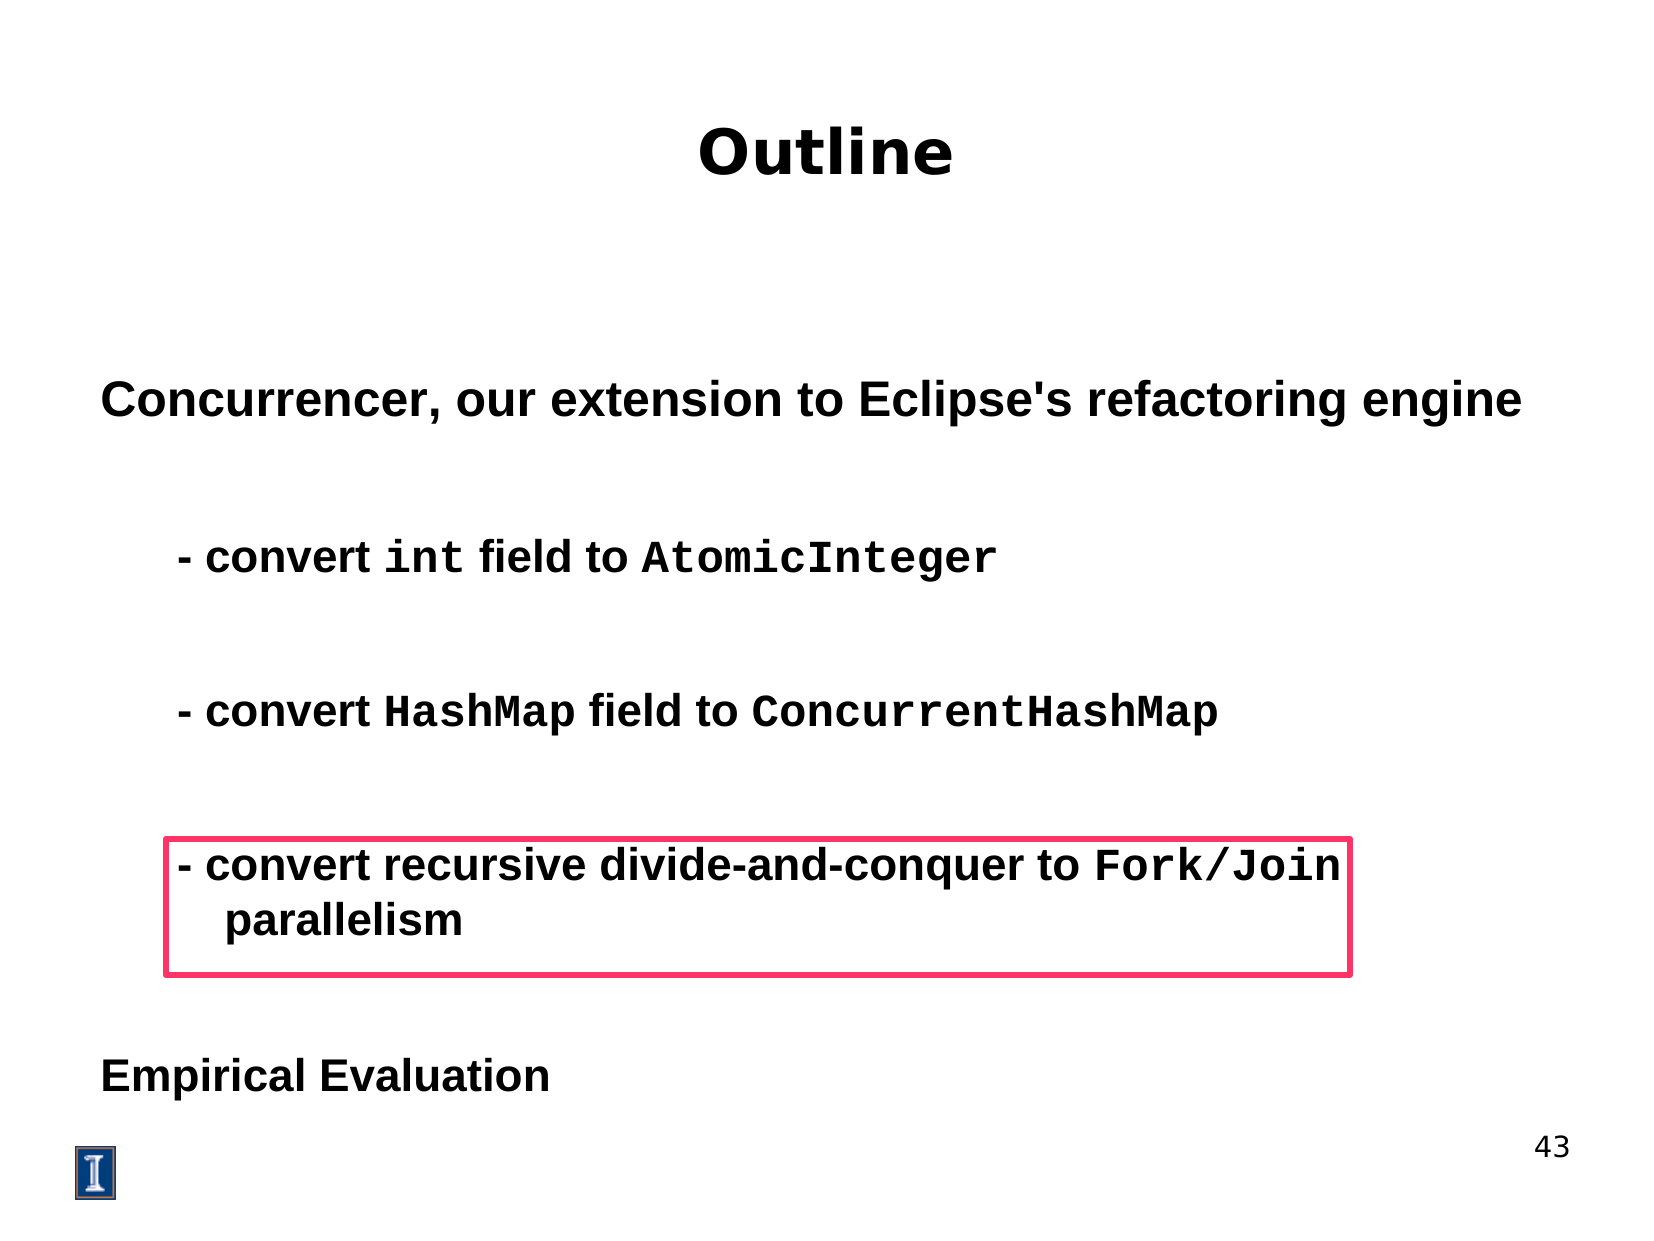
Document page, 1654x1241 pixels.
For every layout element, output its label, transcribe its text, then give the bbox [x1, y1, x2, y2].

title Outline [82, 49, 1571, 257]
picture [75, 1146, 116, 1200]
list Concurrencer, our extension to Eclipse's refactoring engine - convert int field to AtomicInteger - convert HashMap field to ConcurrentHashMap - convert recursive divide-and-conquer to Fork/Join parallelism Empirical Evaluation [82, 290, 1571, 1113]
